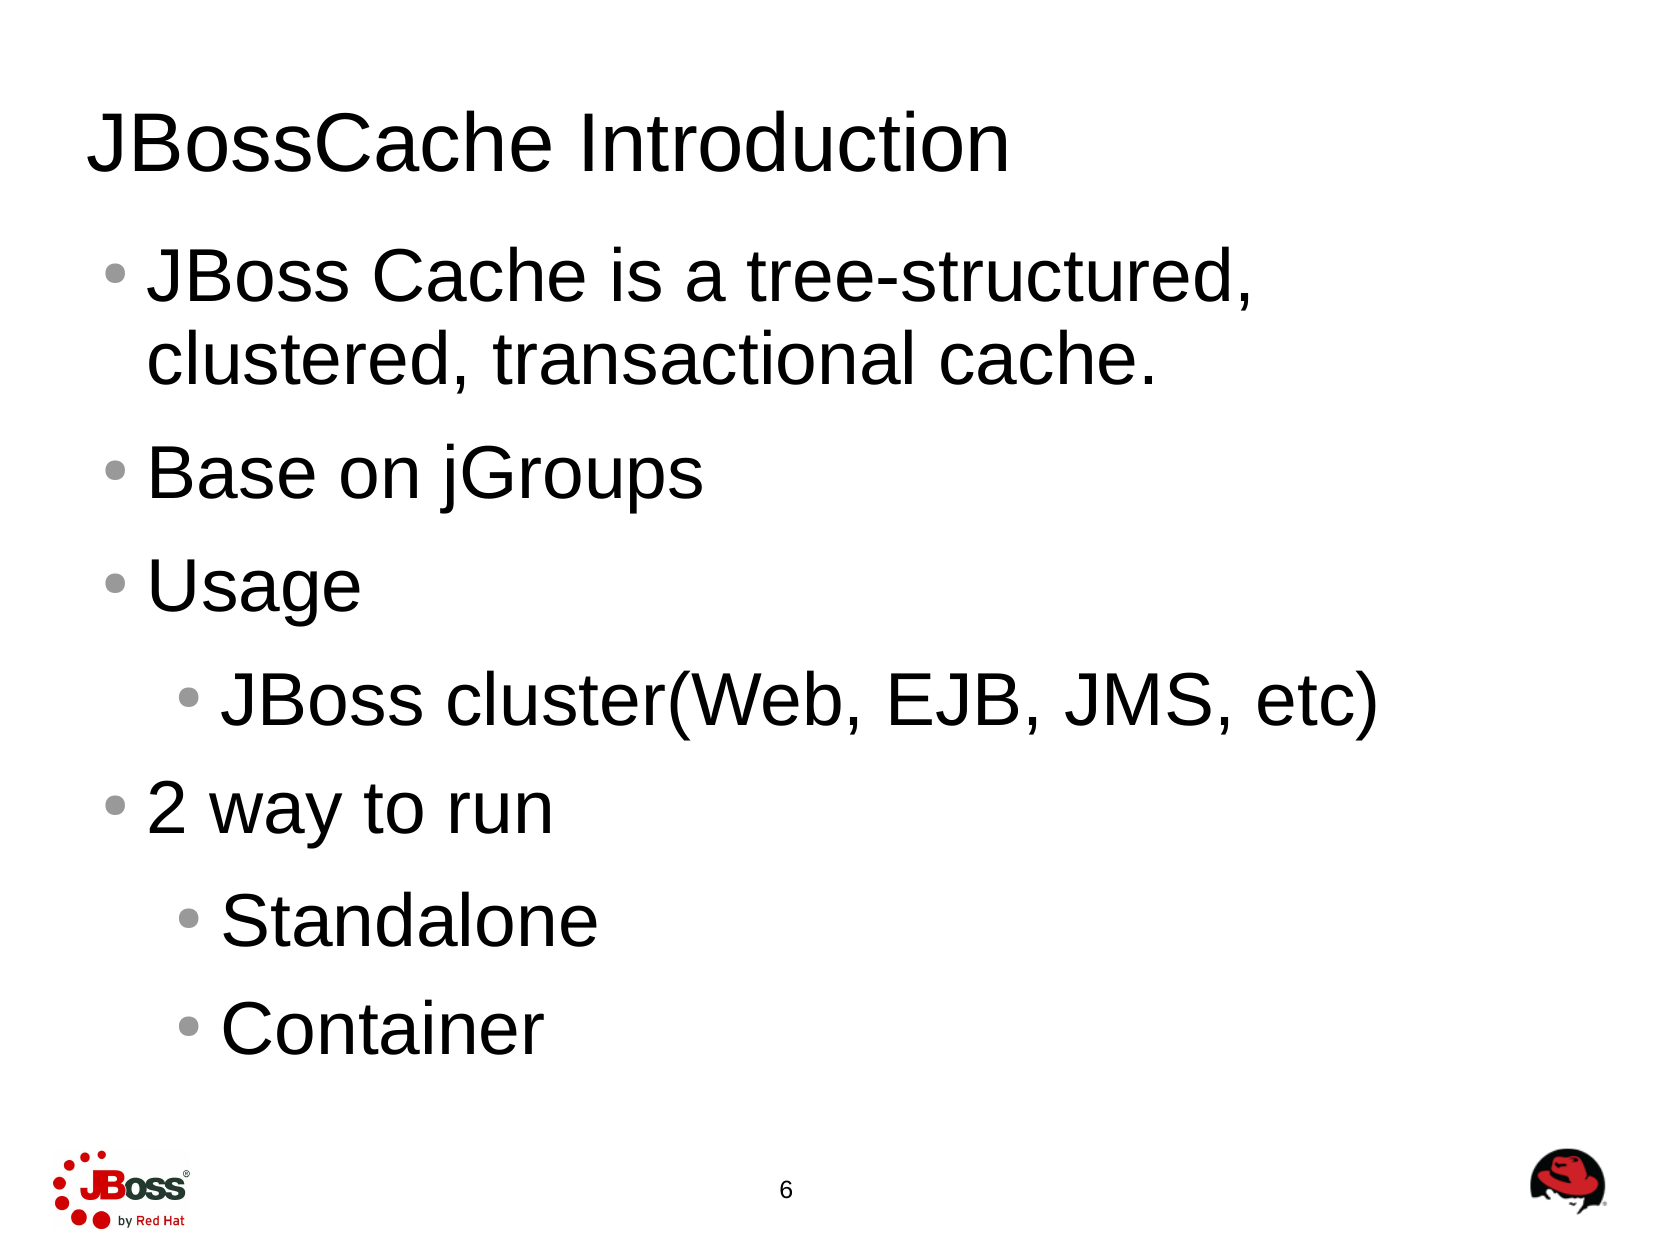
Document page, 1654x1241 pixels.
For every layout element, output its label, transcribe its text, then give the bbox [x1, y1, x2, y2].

picture [1529, 1146, 1613, 1224]
list JBoss Cache is a tree-structured, clustered, transactional cache. Base on jGroups Usage JBoss cluster(Web, EJB, JMS, etc) 2 way to run Standalone Container [86, 232, 1538, 1178]
title JBossCache Introduction [86, 49, 1576, 237]
picture [53, 1150, 190, 1229]
